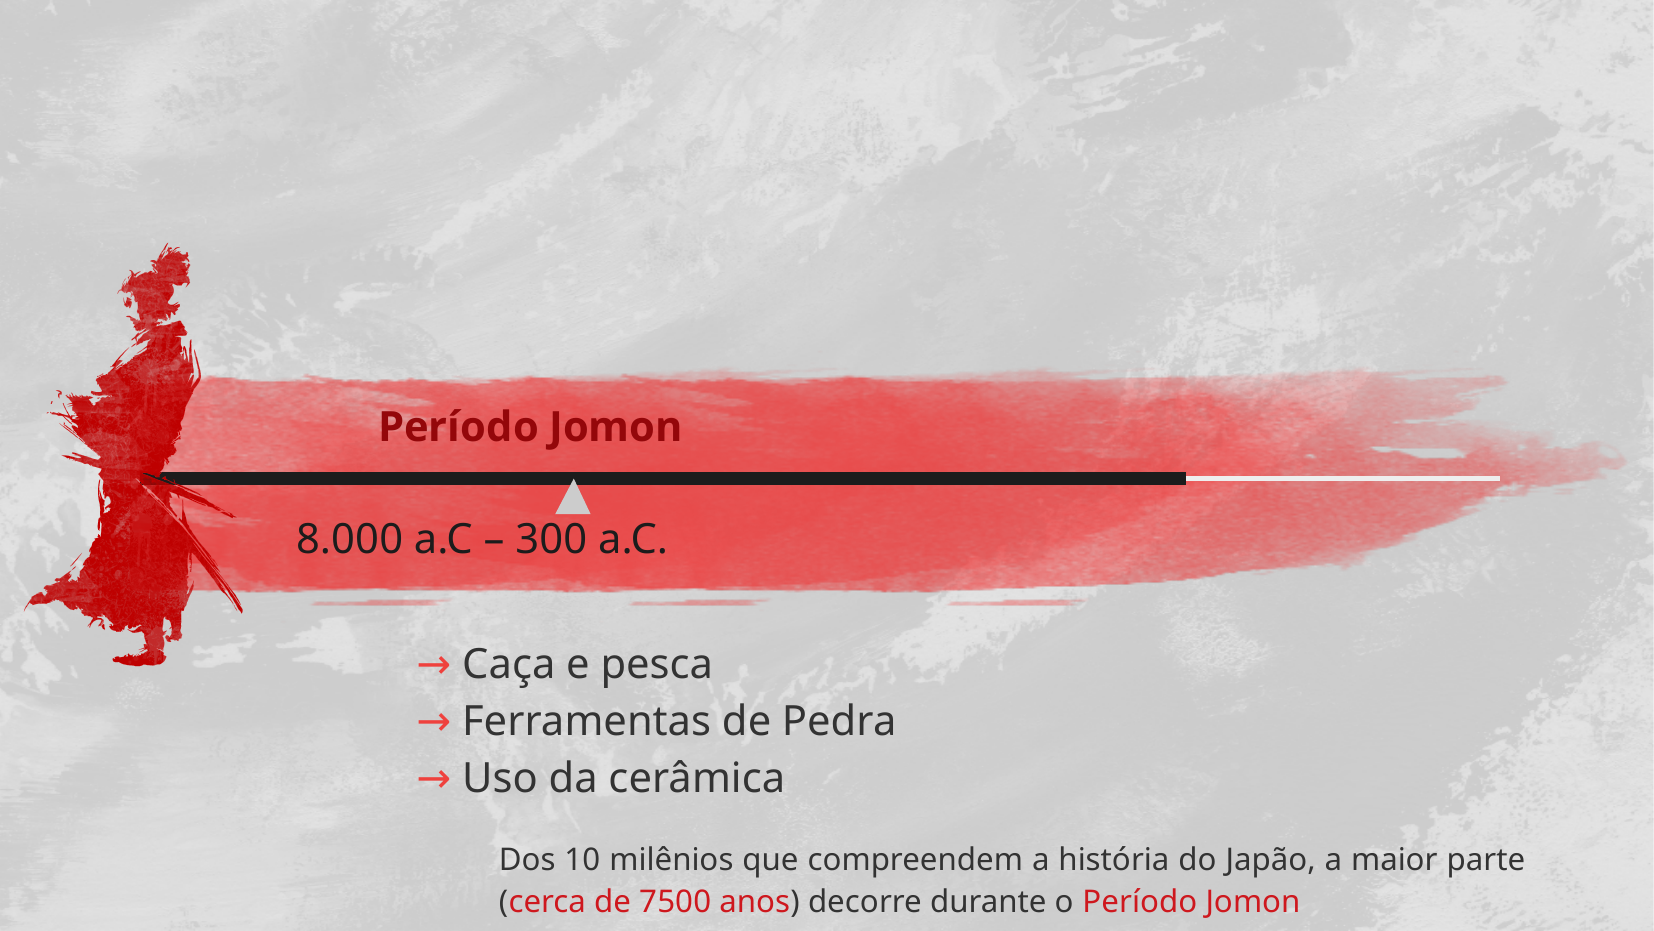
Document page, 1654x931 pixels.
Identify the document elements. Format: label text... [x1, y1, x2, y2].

picture [0, 0, 1654, 931]
text_box Período Jomon [363, 389, 739, 460]
text_box Dos 10 milênios que compreendem a história do Japão, a maior parte (cerca de 7500 anos) decorre durante o Período Jomon [484, 829, 1619, 922]
text_box 8.000 a.C – 300 a.C. [281, 500, 828, 571]
text_box [555, 478, 591, 515]
text_box → Caça e pesca → Ferramentas de Pedra → Uso da cerâmica [401, 625, 1205, 719]
